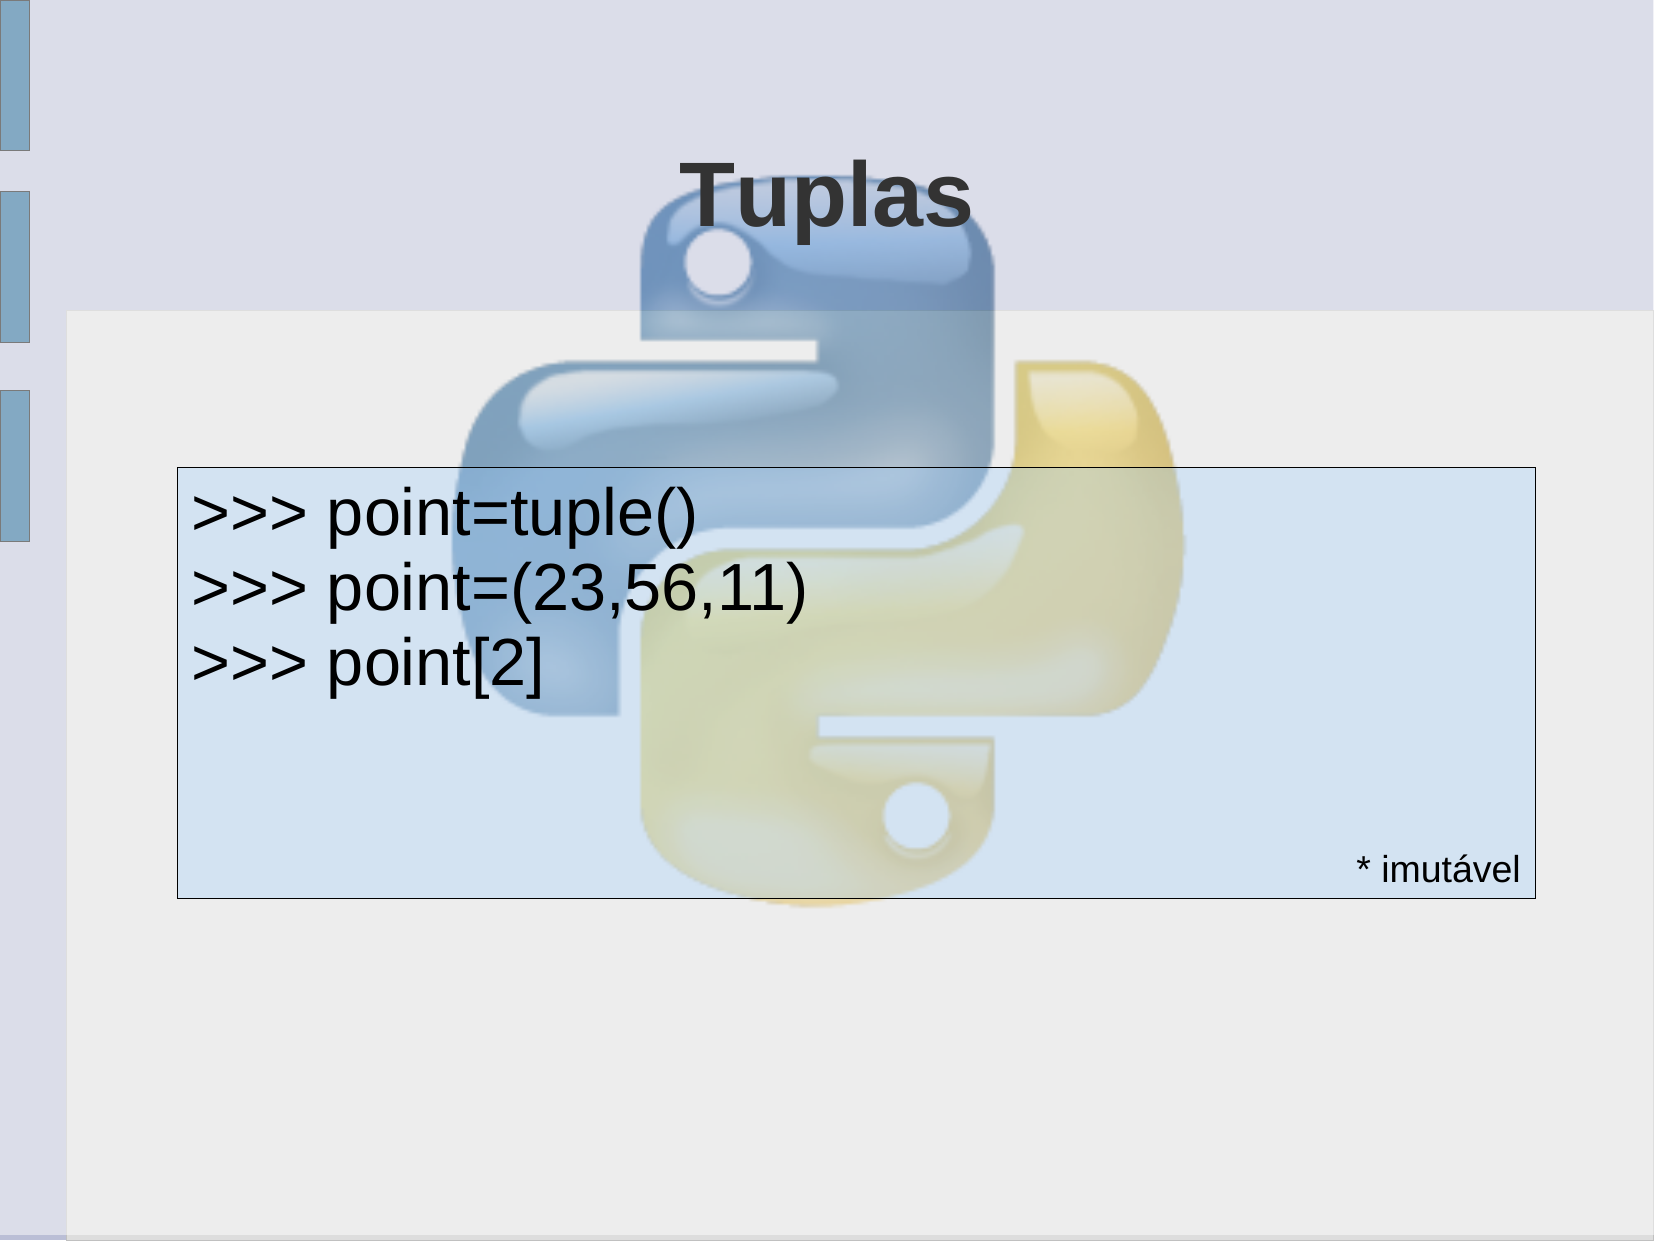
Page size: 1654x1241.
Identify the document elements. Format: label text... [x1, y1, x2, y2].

text_box >>> point=tuple() >>> point=(23,56,11) >>> point[2] * imutável [177, 467, 1536, 899]
picture [0, 0, 1654, 1235]
title Tuplas [121, 91, 1534, 299]
